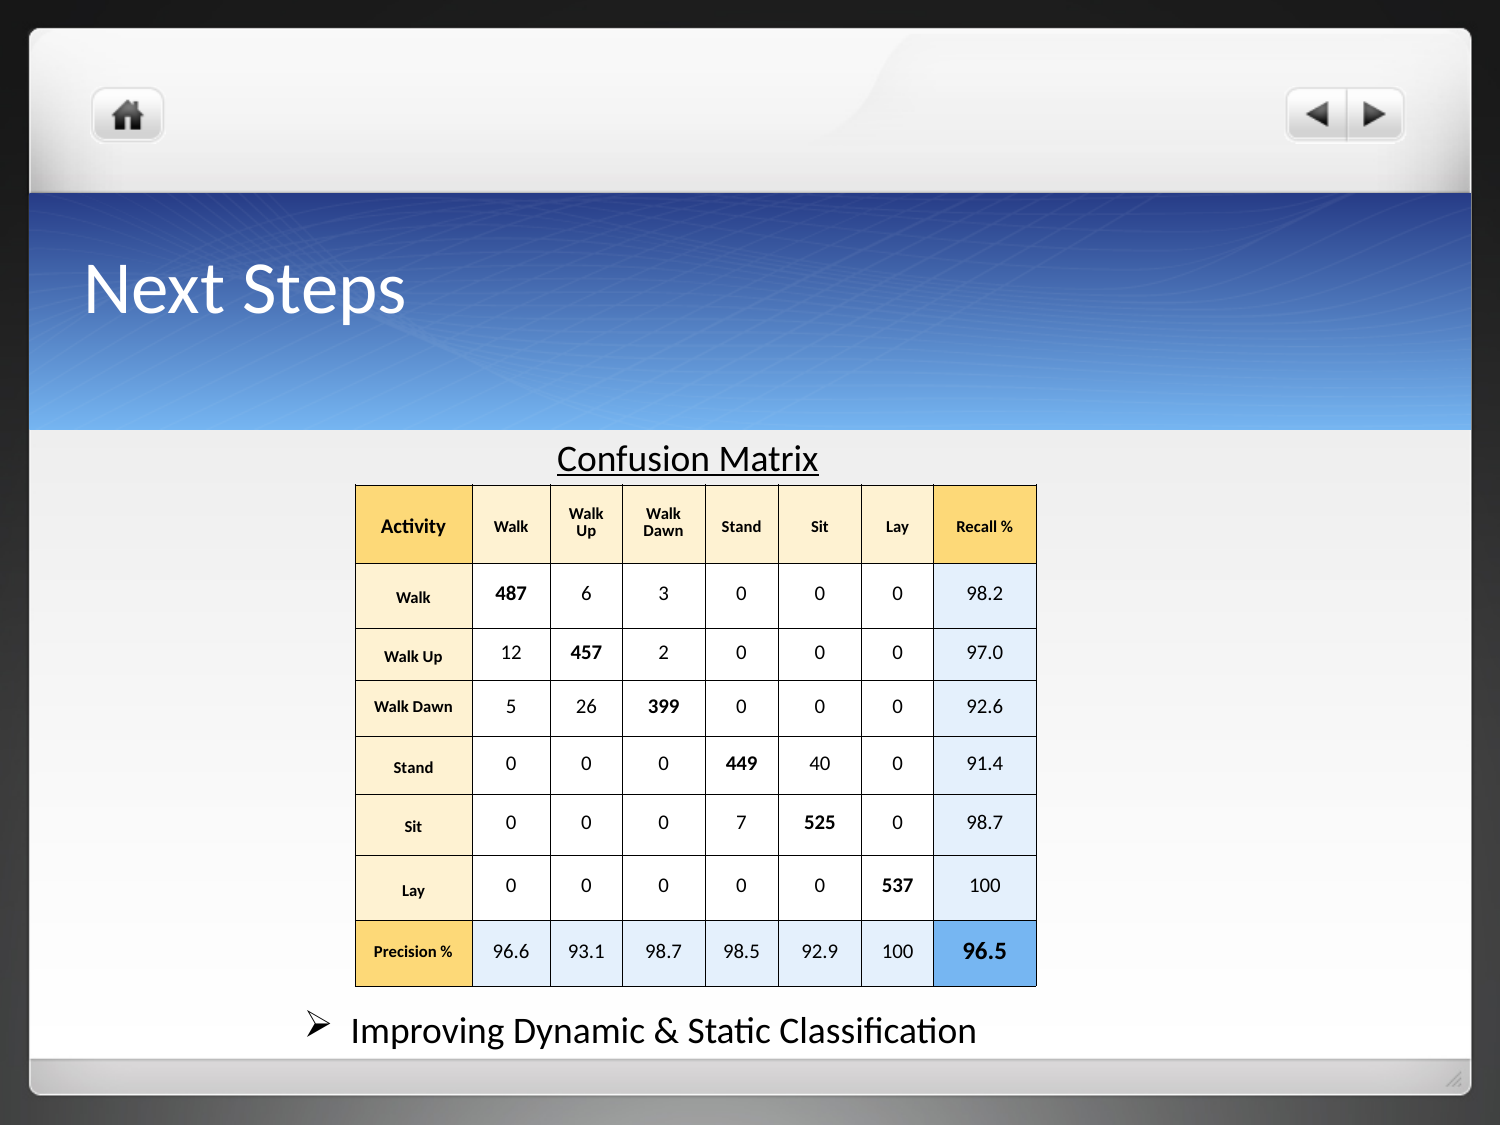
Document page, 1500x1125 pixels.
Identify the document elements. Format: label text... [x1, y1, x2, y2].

table_cell 0 [862, 795, 933, 855]
table_cell Precision % [356, 921, 472, 986]
table_cell 2 [623, 629, 705, 680]
table_cell 0 [706, 681, 778, 736]
table_cell 96.6 [473, 921, 550, 986]
table_cell 0 [706, 564, 778, 628]
table_cell 0 [473, 737, 550, 794]
table_cell 457 [551, 629, 622, 680]
table_cell 399 [623, 681, 705, 736]
table_cell 40 [779, 737, 861, 794]
table_cell 0 [623, 737, 705, 794]
table_header Activity [356, 486, 472, 563]
table_cell 5 [473, 681, 550, 736]
table_header Stand [706, 487, 778, 563]
table_cell 96.5 [934, 921, 1036, 986]
table_cell 0 [862, 681, 933, 736]
table_cell 0 [779, 856, 861, 920]
table_cell 91.4 [934, 737, 1036, 794]
text_box Confusion Matrix [542, 426, 903, 487]
table_cell 449 [706, 737, 778, 794]
table_header Sit [779, 487, 861, 563]
table_header Recall % [934, 486, 1036, 563]
table_cell 100 [862, 921, 933, 986]
table_cell Walk Up [356, 629, 472, 680]
table_header Walk Dawn [623, 487, 705, 563]
title Next Steps [68, 238, 1432, 427]
table_cell 98.7 [623, 921, 705, 986]
table_cell 0 [779, 564, 861, 628]
table_cell 0 [551, 737, 622, 794]
table_cell 0 [862, 629, 933, 680]
table_cell 0 [779, 629, 861, 680]
table_cell Sit [356, 795, 472, 855]
table_cell 0 [862, 737, 933, 794]
table_cell Walk [356, 564, 472, 628]
table_cell 6 [551, 564, 622, 628]
table_cell 3 [623, 564, 705, 628]
table_cell 0 [623, 795, 705, 855]
table_cell 0 [862, 564, 933, 628]
table_cell 537 [862, 856, 933, 920]
table_cell 0 [473, 856, 550, 920]
table_header Lay [862, 486, 933, 563]
table_cell 487 [473, 564, 550, 628]
table_cell 0 [623, 856, 705, 920]
table_cell 98.5 [706, 921, 778, 986]
picture [0, 0, 1500, 1125]
text_box Improving Dynamic & Static Classification [289, 998, 1217, 1059]
table_cell 92.9 [779, 921, 861, 986]
table_cell 100 [934, 856, 1036, 920]
table_cell 0 [706, 629, 778, 680]
table_cell 12 [473, 629, 550, 680]
table_cell 525 [779, 795, 861, 855]
table_cell 92.6 [934, 681, 1036, 736]
table_cell 26 [551, 681, 622, 736]
table_cell 0 [706, 856, 778, 920]
table_header Walk Up [551, 487, 622, 563]
table_cell 7 [706, 795, 778, 855]
table_cell 98.2 [934, 564, 1036, 628]
table_cell 93.1 [551, 921, 622, 986]
table_cell 0 [551, 856, 622, 920]
table_cell 0 [779, 681, 861, 736]
table_cell Stand [356, 737, 472, 794]
table_cell 98.7 [934, 795, 1036, 855]
table_cell 97.0 [934, 629, 1036, 680]
table_cell 0 [473, 795, 550, 855]
table_cell Lay [356, 856, 472, 920]
table_cell Walk Dawn [356, 681, 472, 736]
table_cell 0 [551, 795, 622, 855]
table_header Walk [473, 486, 550, 563]
